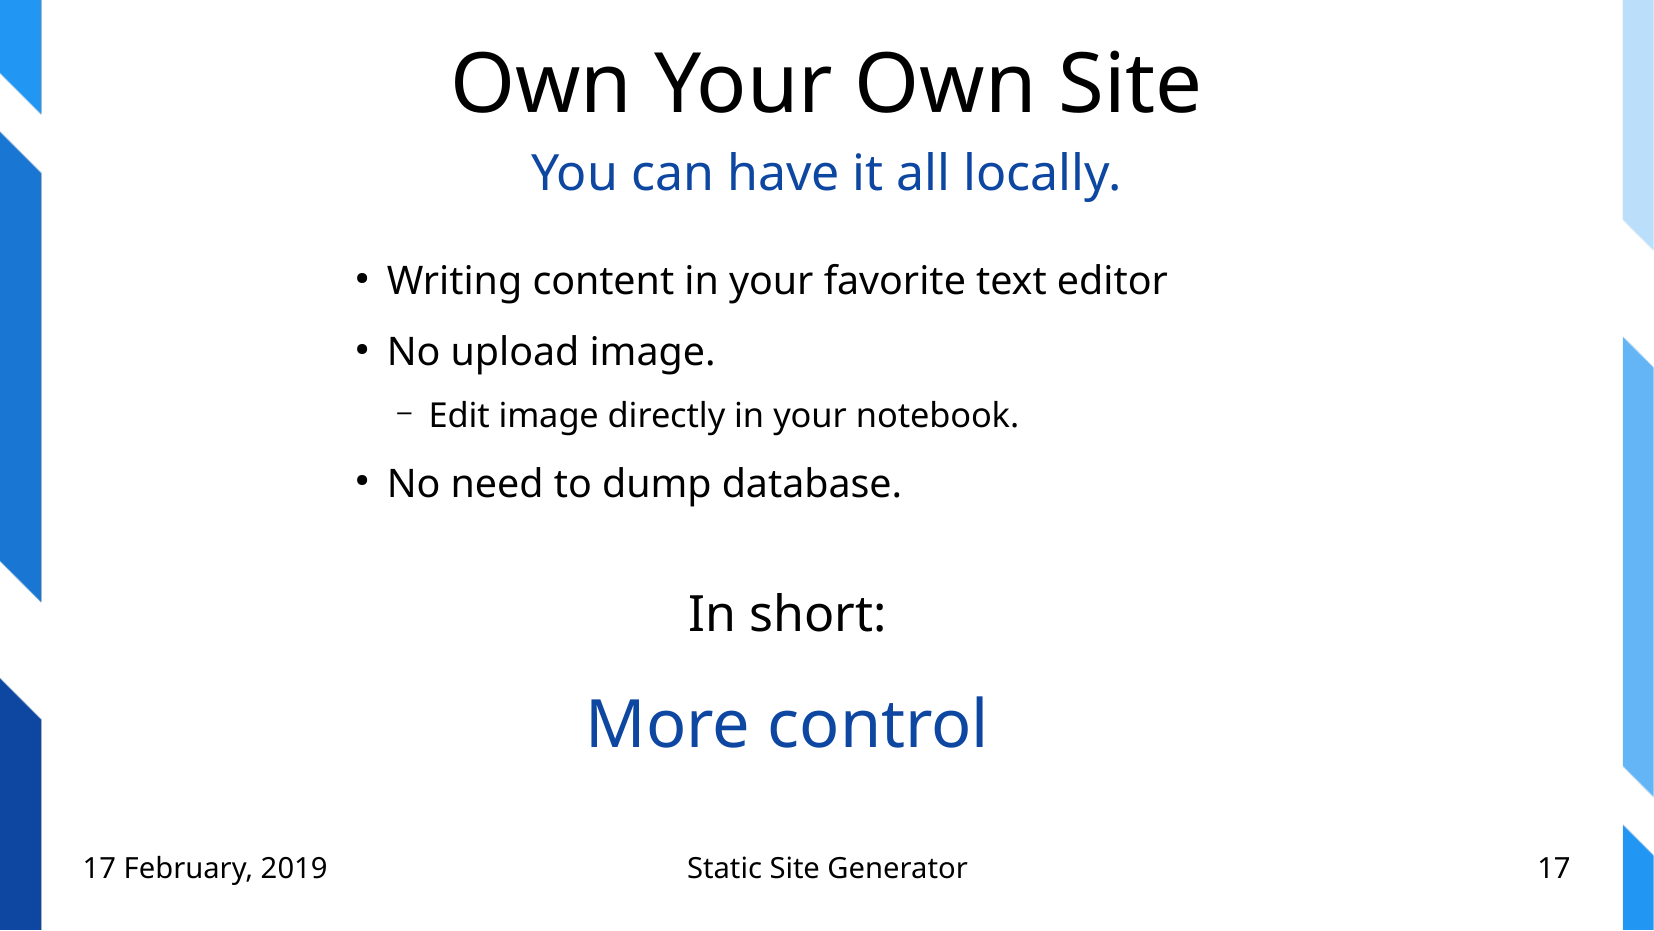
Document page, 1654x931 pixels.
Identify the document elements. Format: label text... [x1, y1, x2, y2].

picture [0, 0, 1654, 930]
title Own Your Own Site You can have it all locally. [82, 30, 1571, 199]
list In short: More control [330, 578, 1246, 781]
list Writing content in your favorite text editor No upload image. Edit image directly in your notebook. No need to dump database. [345, 252, 1291, 511]
